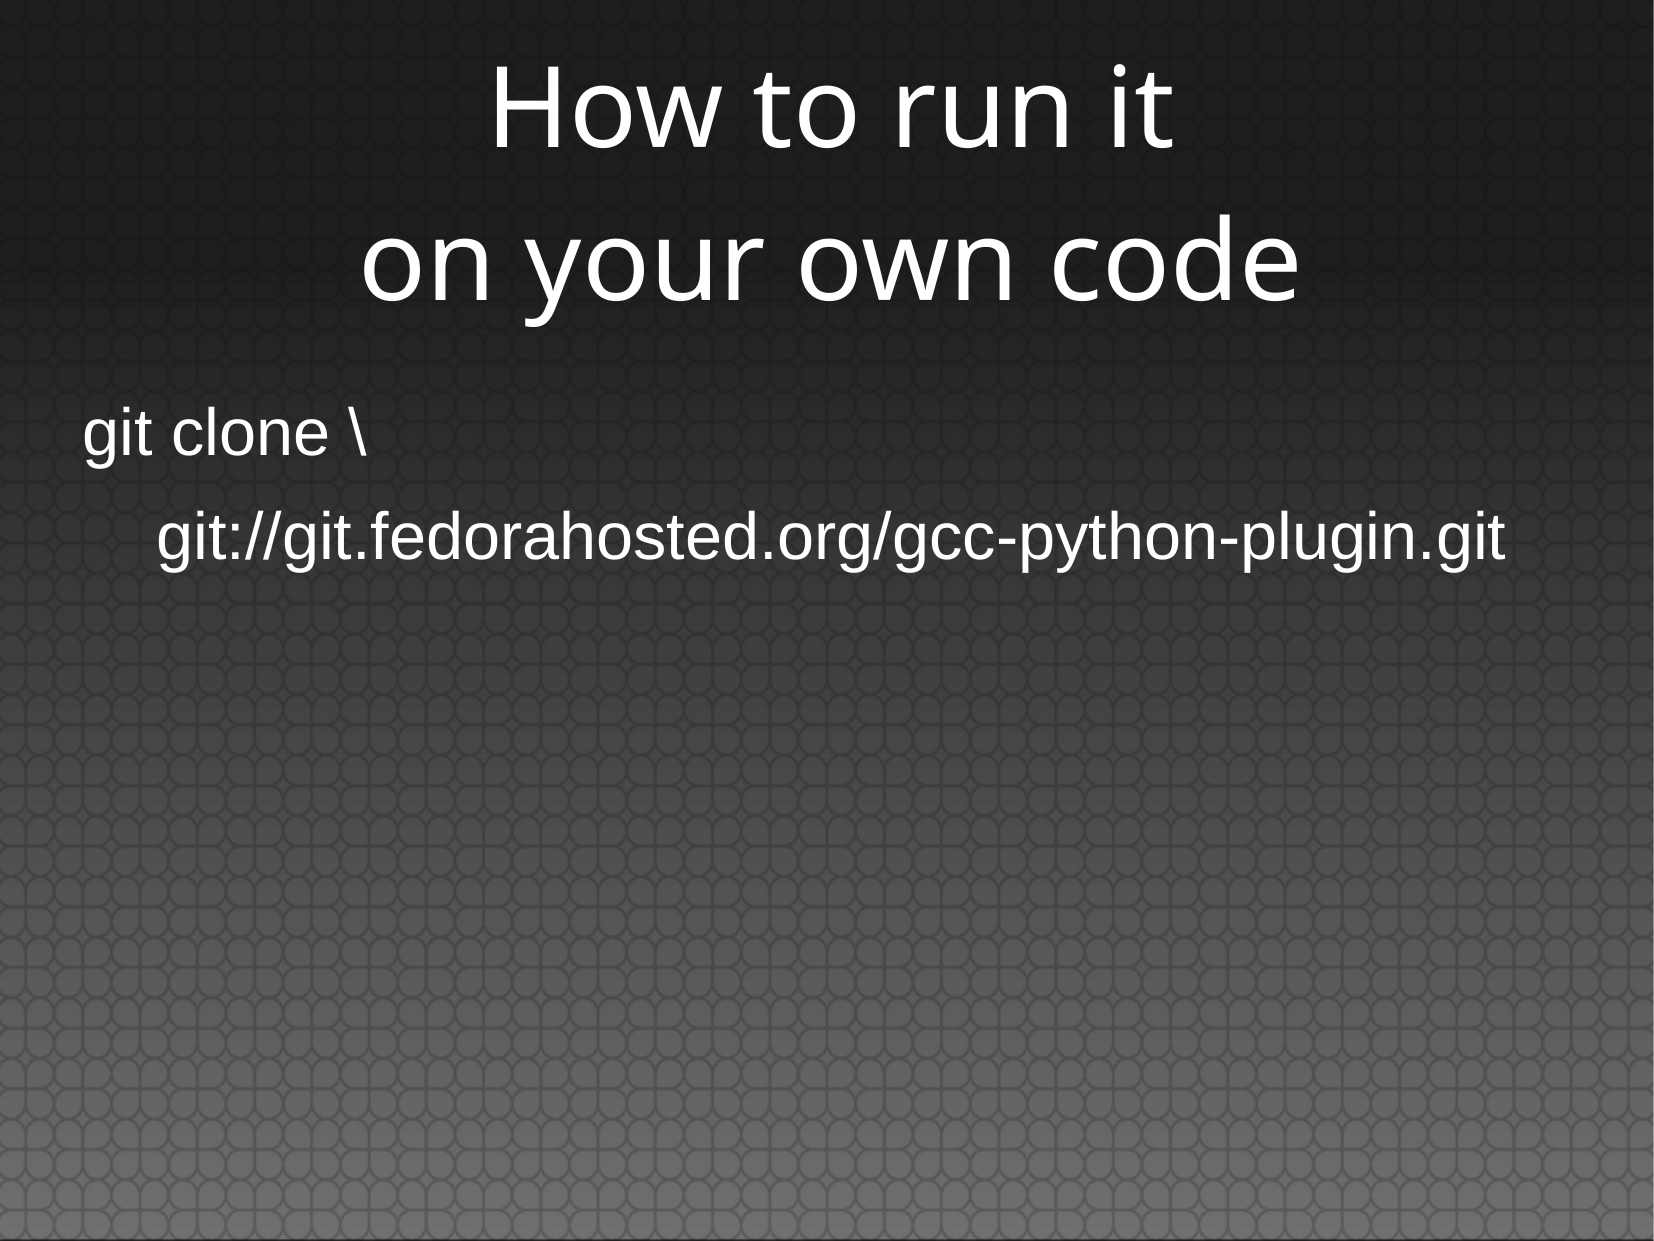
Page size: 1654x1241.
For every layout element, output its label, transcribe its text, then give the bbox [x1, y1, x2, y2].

title How to run it on your own code [86, 39, 1576, 322]
picture [0, 0, 1654, 1241]
list git clone \ git://git.fedorahosted.org/gcc-python-plugin.git [82, 290, 1571, 1241]
